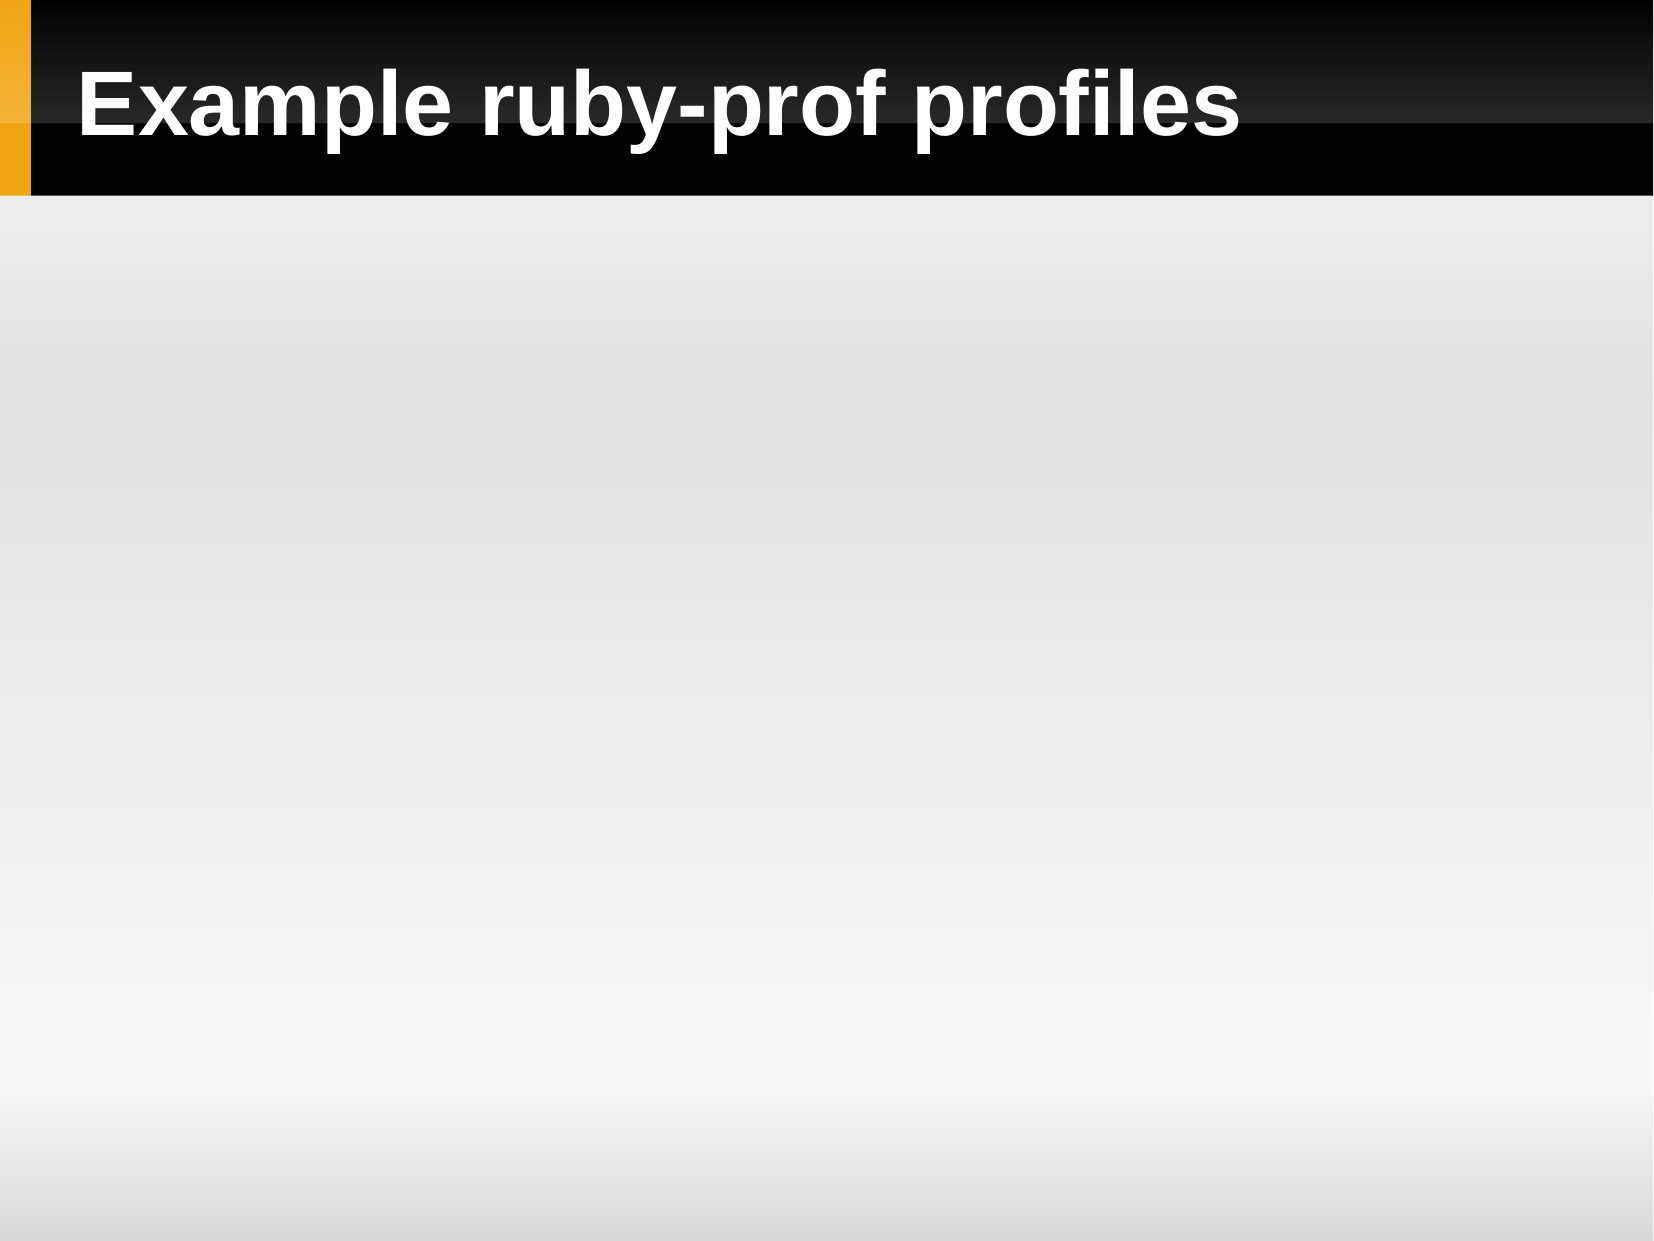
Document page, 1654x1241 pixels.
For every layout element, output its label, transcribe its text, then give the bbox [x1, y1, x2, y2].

picture [0, 0, 1654, 1241]
title Example ruby-prof profiles [76, 0, 1565, 208]
